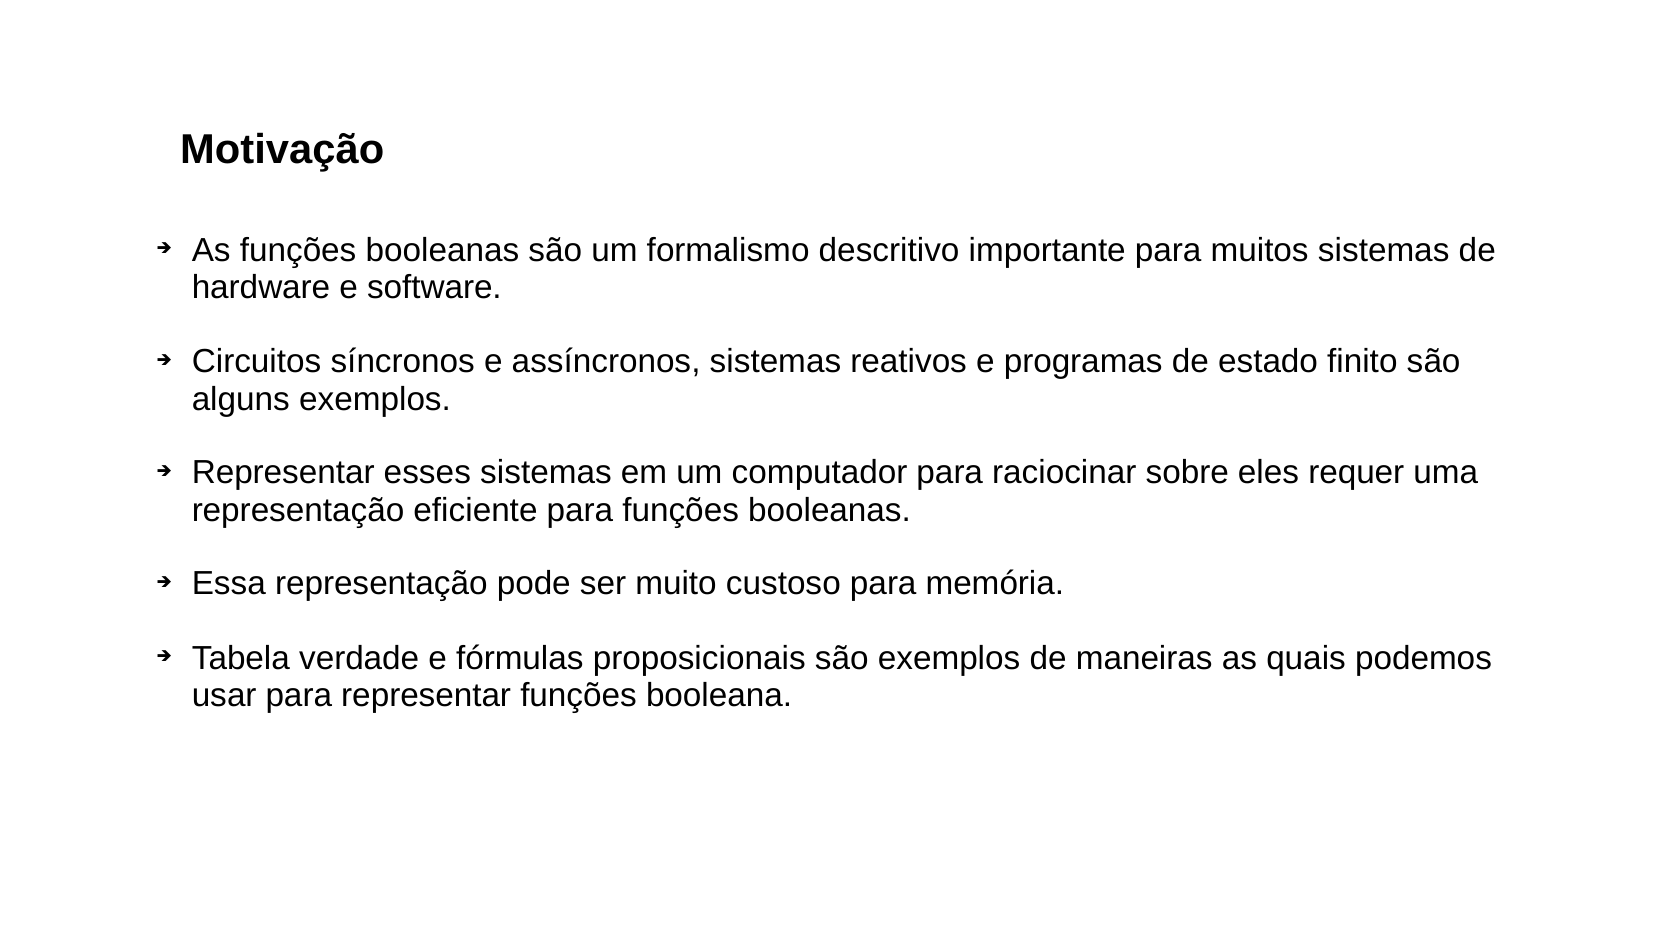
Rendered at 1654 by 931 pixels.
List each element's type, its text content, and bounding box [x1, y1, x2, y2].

text_box As funções booleanas são um formalismo descritivo importante para muitos sistemas de hardware e software. Circuitos síncronos e assíncronos, sistemas reativos e programas de estado finito são alguns exemplos. Representar esses sistemas em um computador para raciocinar sobre eles requer uma representação eficiente para funções booleanas. Essa representação pode ser muito custoso para memória. Tabela verdade e fórmulas proposicionais são exemplos de maneiras as quais podemos usar para representar funções booleana. [141, 224, 1524, 721]
text_box Motivação [165, 118, 414, 189]
